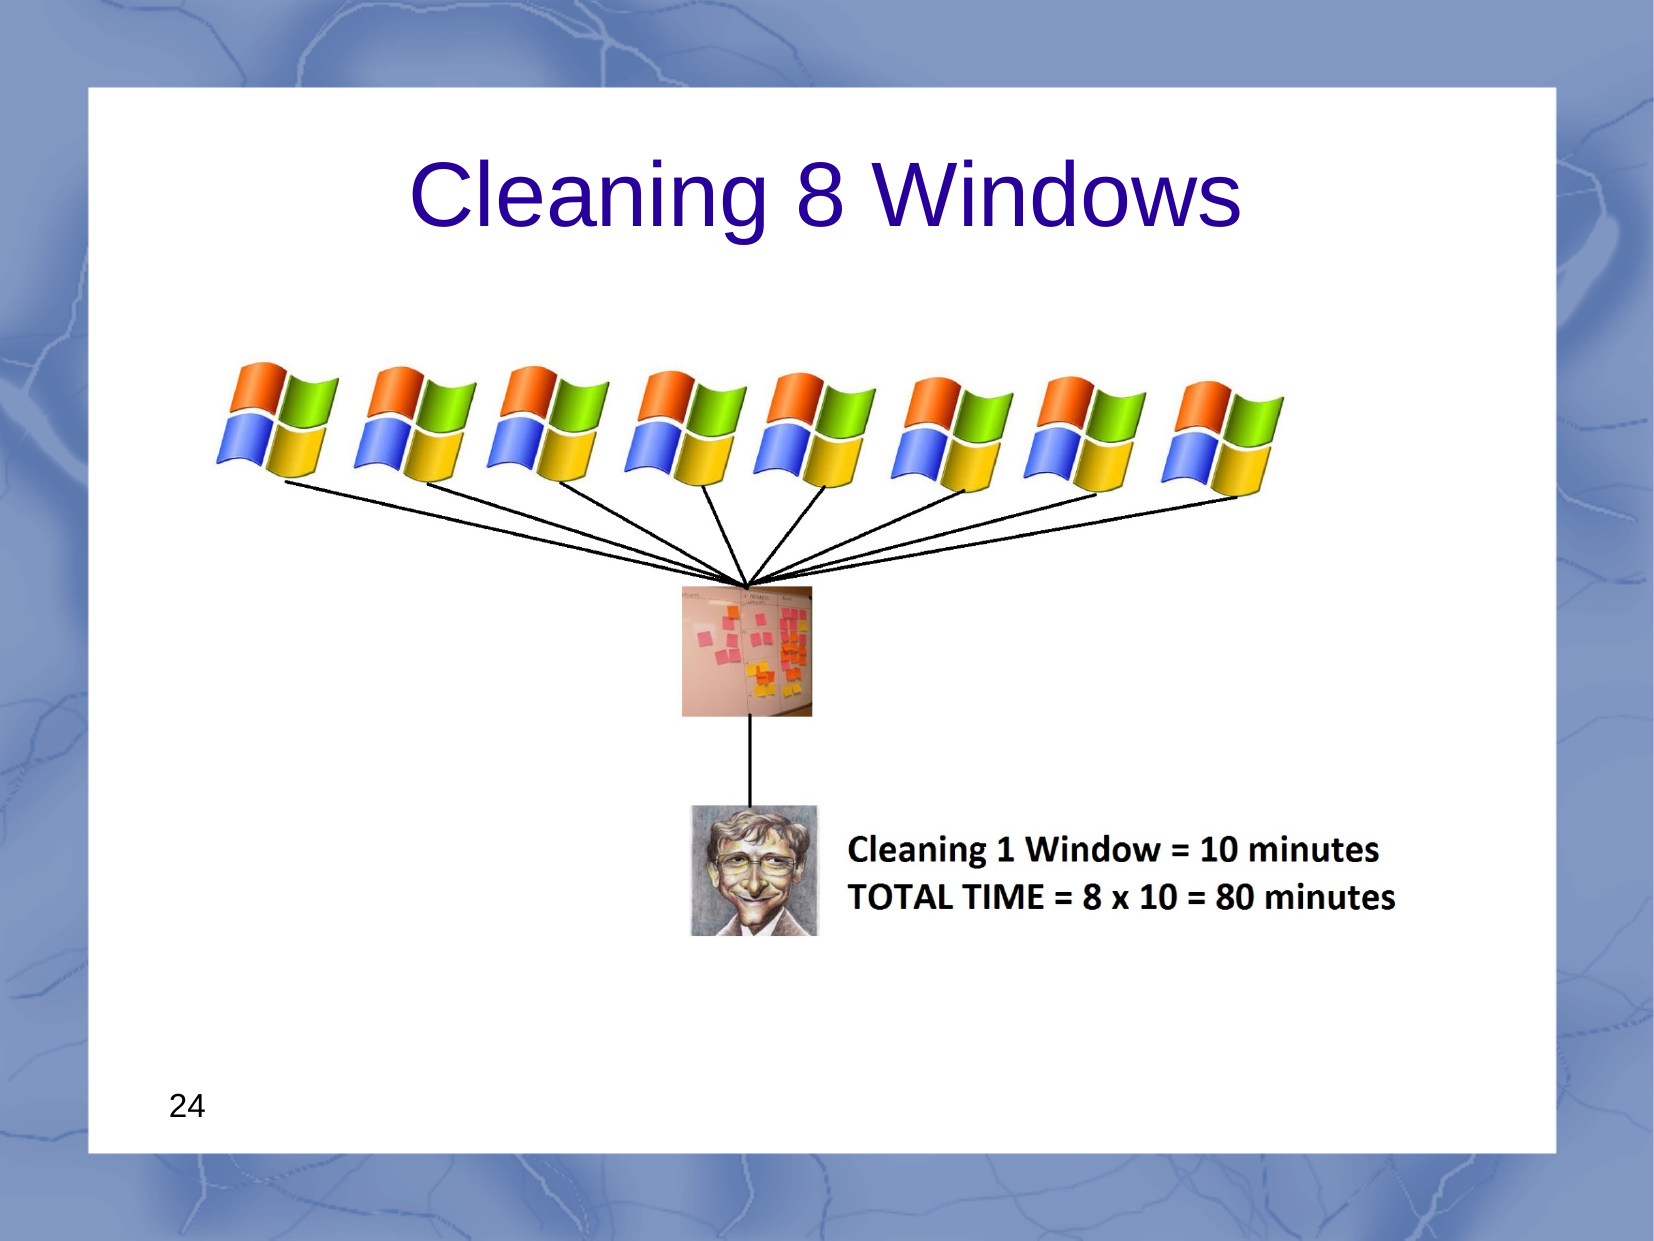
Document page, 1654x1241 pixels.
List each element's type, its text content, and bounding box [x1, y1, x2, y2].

title Cleaning 8 Windows [118, 90, 1536, 298]
picture [0, 0, 1654, 1241]
